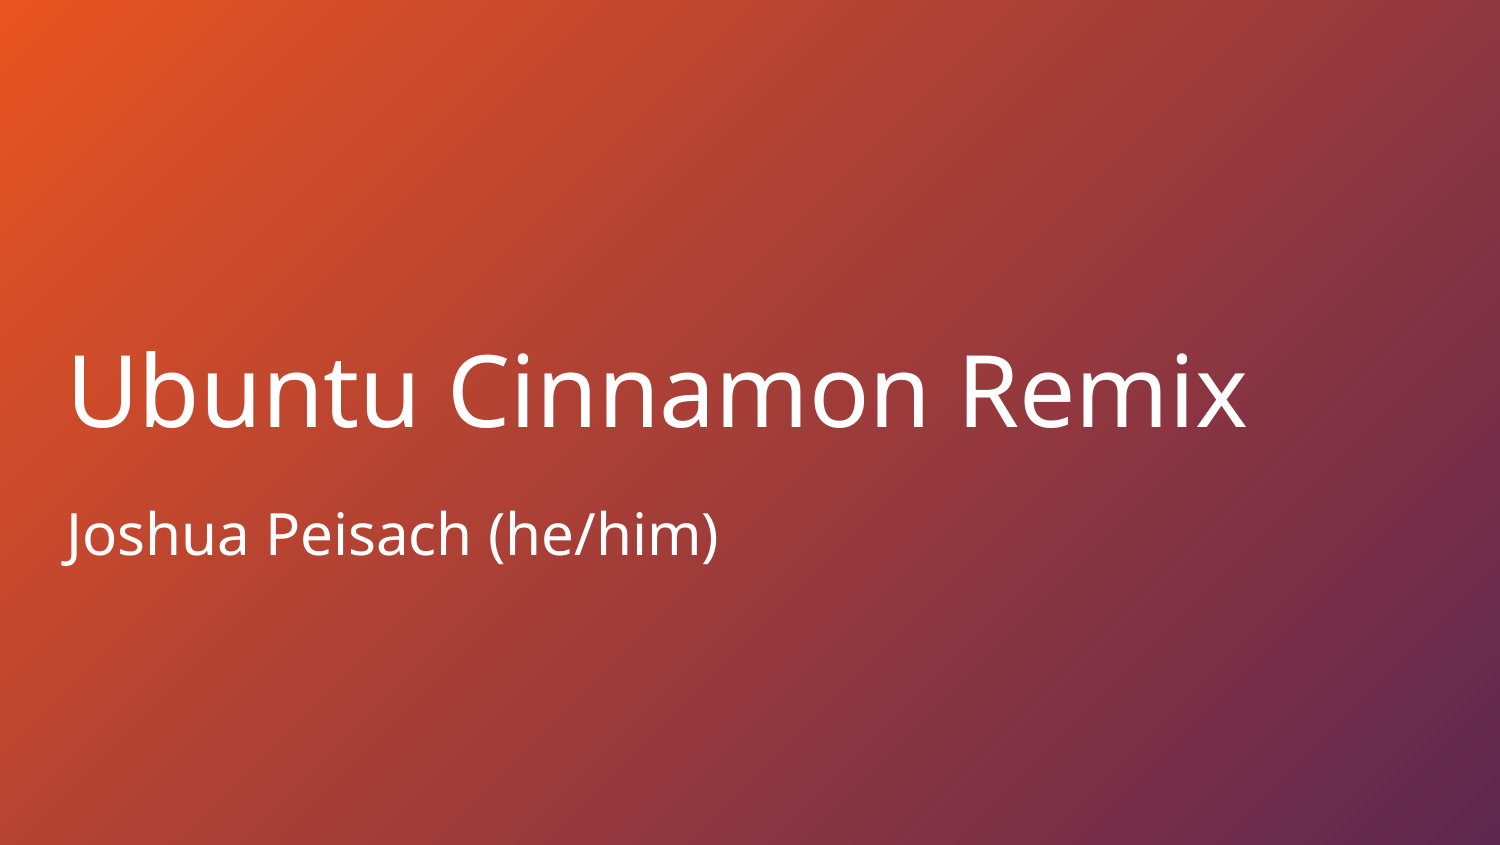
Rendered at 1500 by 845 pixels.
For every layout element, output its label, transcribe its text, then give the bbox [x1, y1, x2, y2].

title Ubuntu Cinnamon Remix [51, 200, 1449, 472]
subtitle Joshua Peisach (he/him) [51, 477, 1449, 608]
